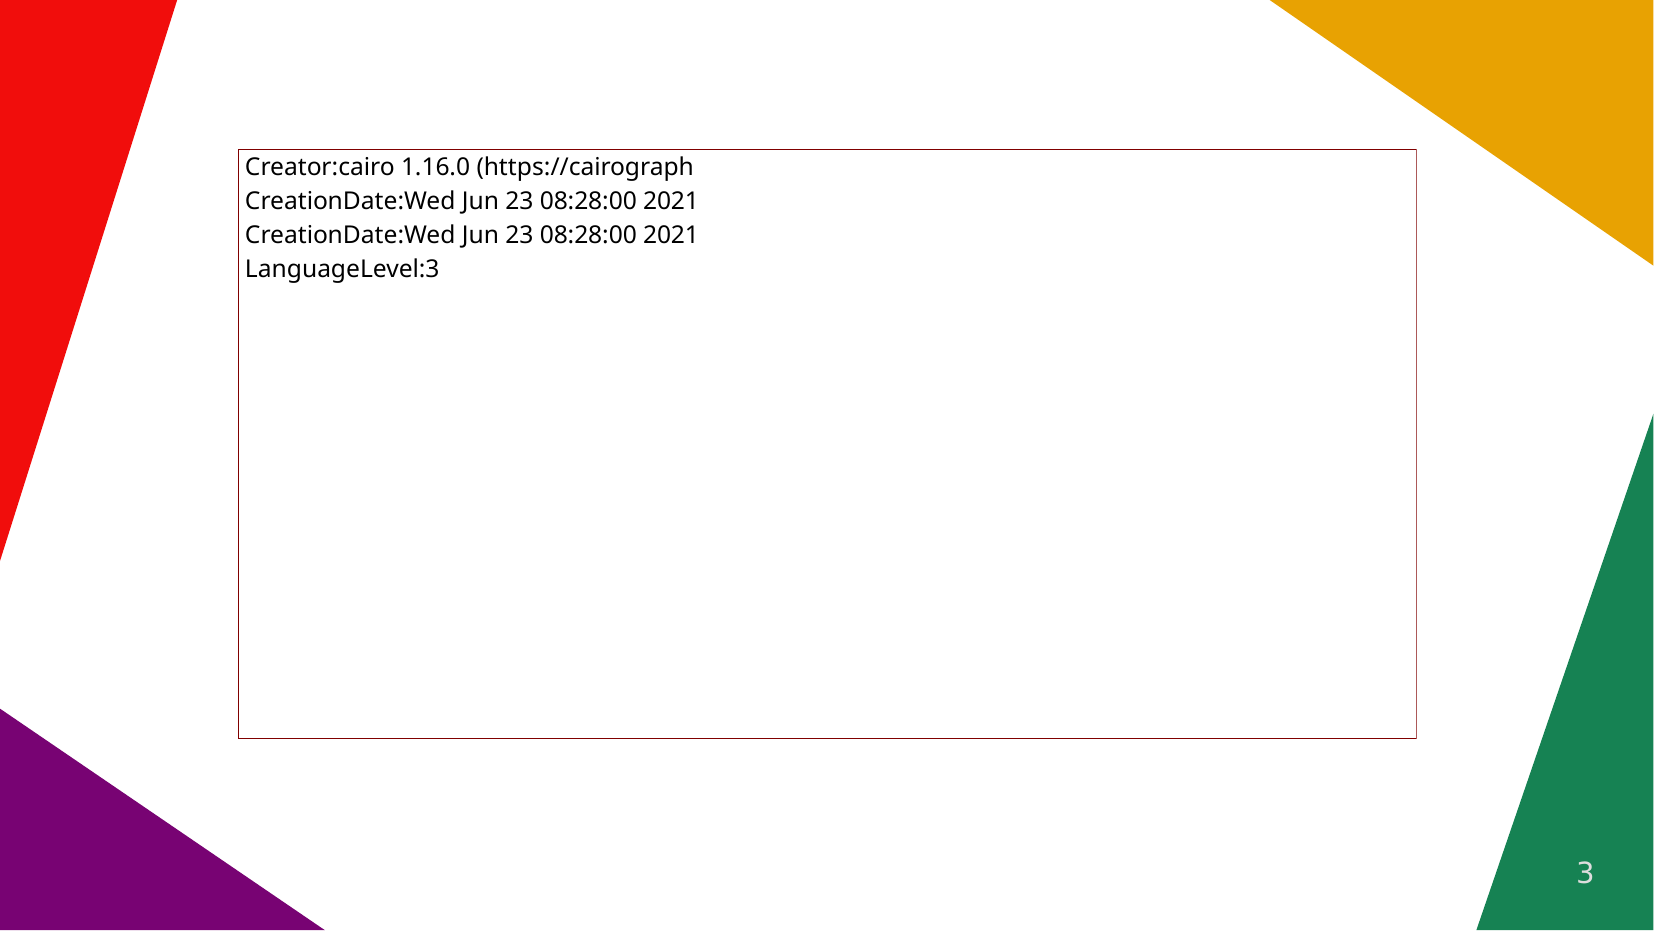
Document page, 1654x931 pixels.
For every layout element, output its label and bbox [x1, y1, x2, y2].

picture [236, 147, 1417, 739]
